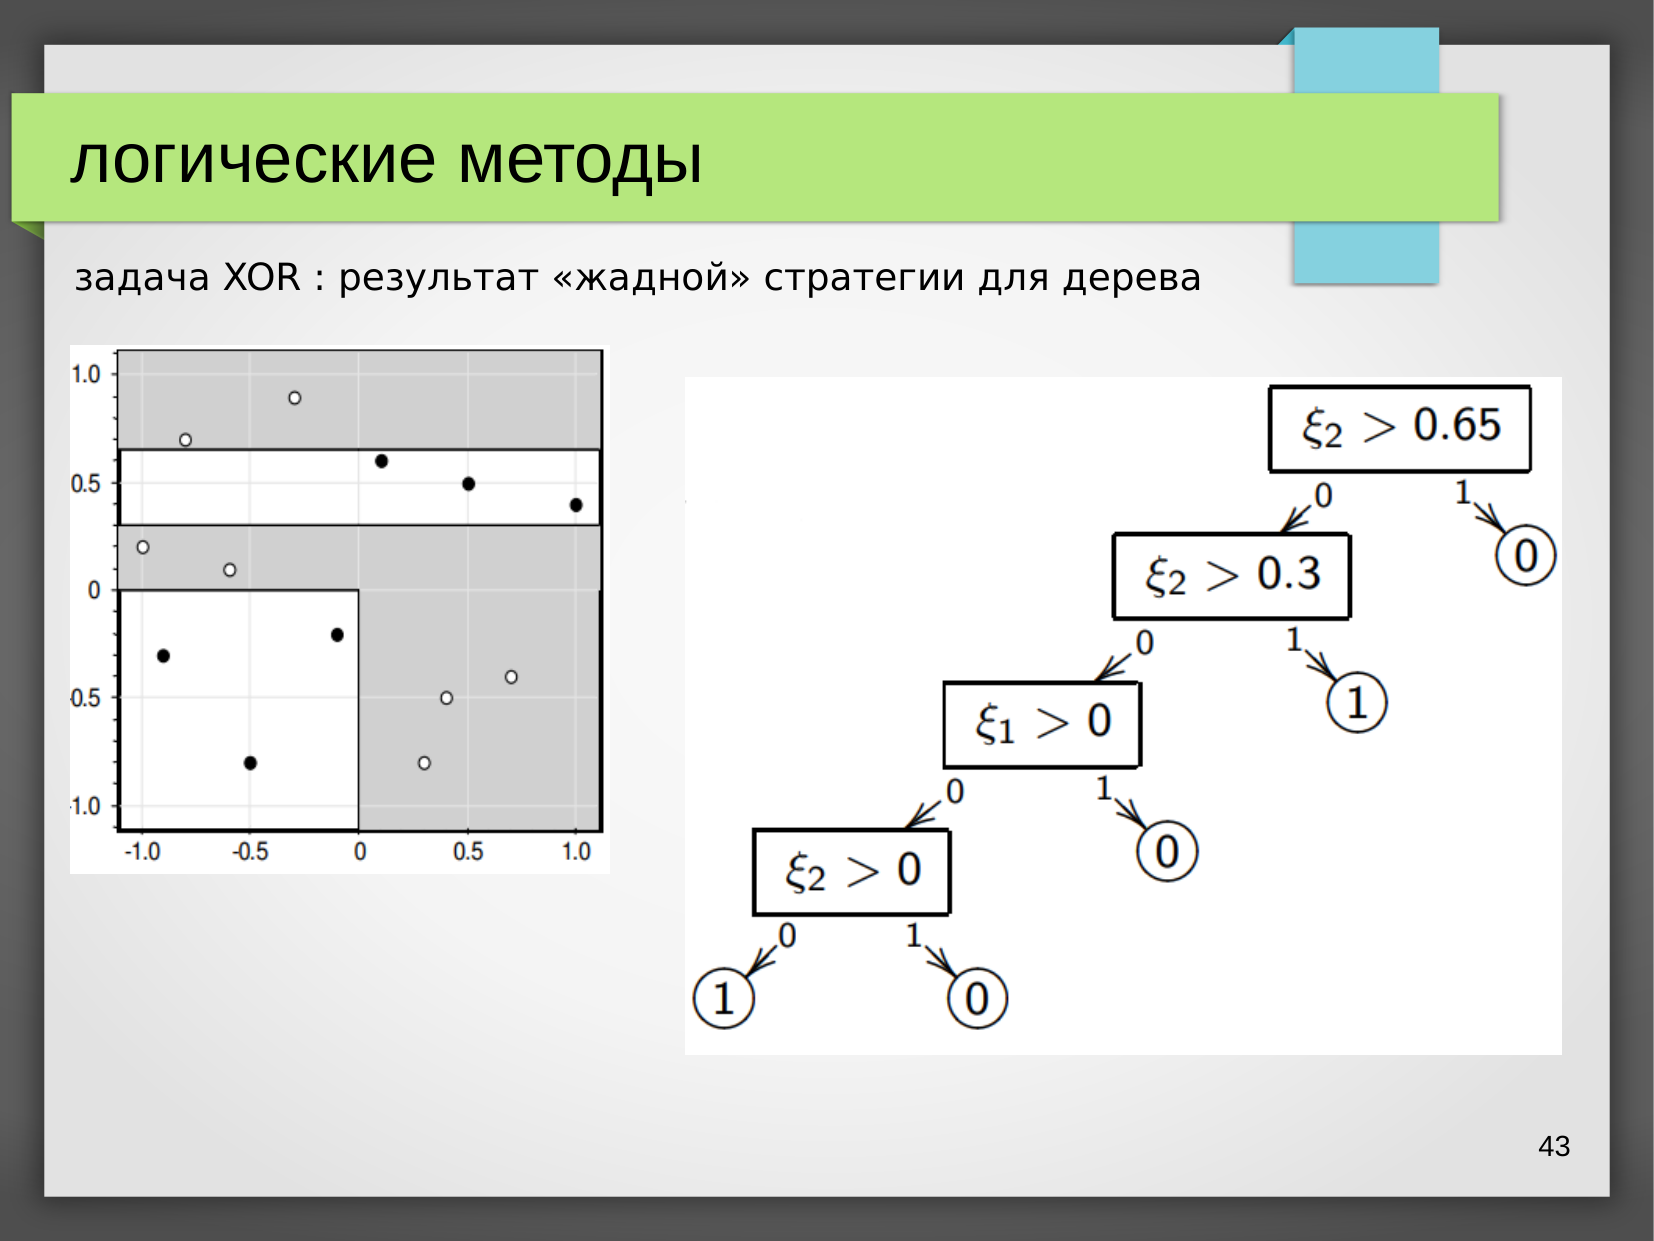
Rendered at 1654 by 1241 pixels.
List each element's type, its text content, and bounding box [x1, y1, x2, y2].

text_box задача XOR : результат «жадной» стратегии для дерева [59, 248, 1312, 307]
title логические методы [70, 118, 1205, 199]
picture [0, 0, 1654, 1241]
